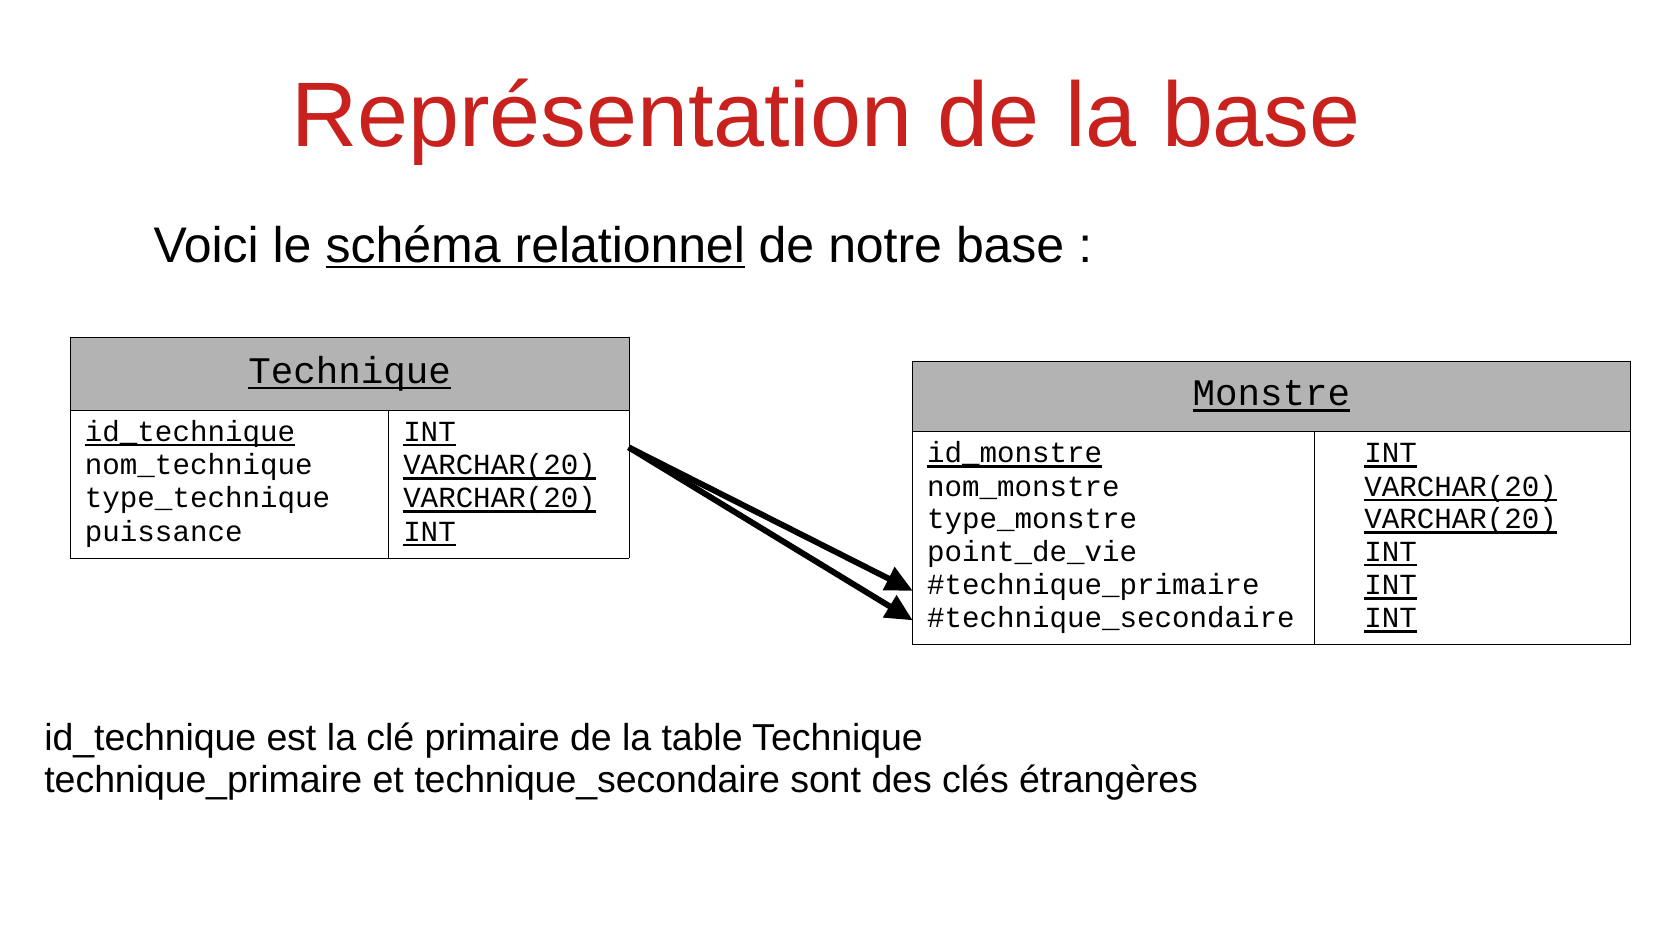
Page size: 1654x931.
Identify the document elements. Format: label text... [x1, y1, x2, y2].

table_cell id_monstre nom_monstre type_monstre point_de_vie #technique_primaire #technique_secondaire [913, 432, 1314, 644]
table_cell id_technique nom_technique type_technique puissance [71, 411, 388, 558]
title Représentation de la base [82, 37, 1571, 193]
table_cell INT VARCHAR(20) VARCHAR(20) INT INT INT [1315, 432, 1630, 644]
list Voici le schéma relationnel de notre base : [82, 217, 1571, 296]
table_cell INT VARCHAR(20) VARCHAR(20) INT [389, 411, 629, 558]
table_header Monstre [913, 362, 1630, 431]
text_box id_technique est la clé primaire de la table Technique technique_primaire et technique_secondaire sont des clés étrangères [29, 708, 1625, 850]
table_header Technique [71, 338, 629, 410]
